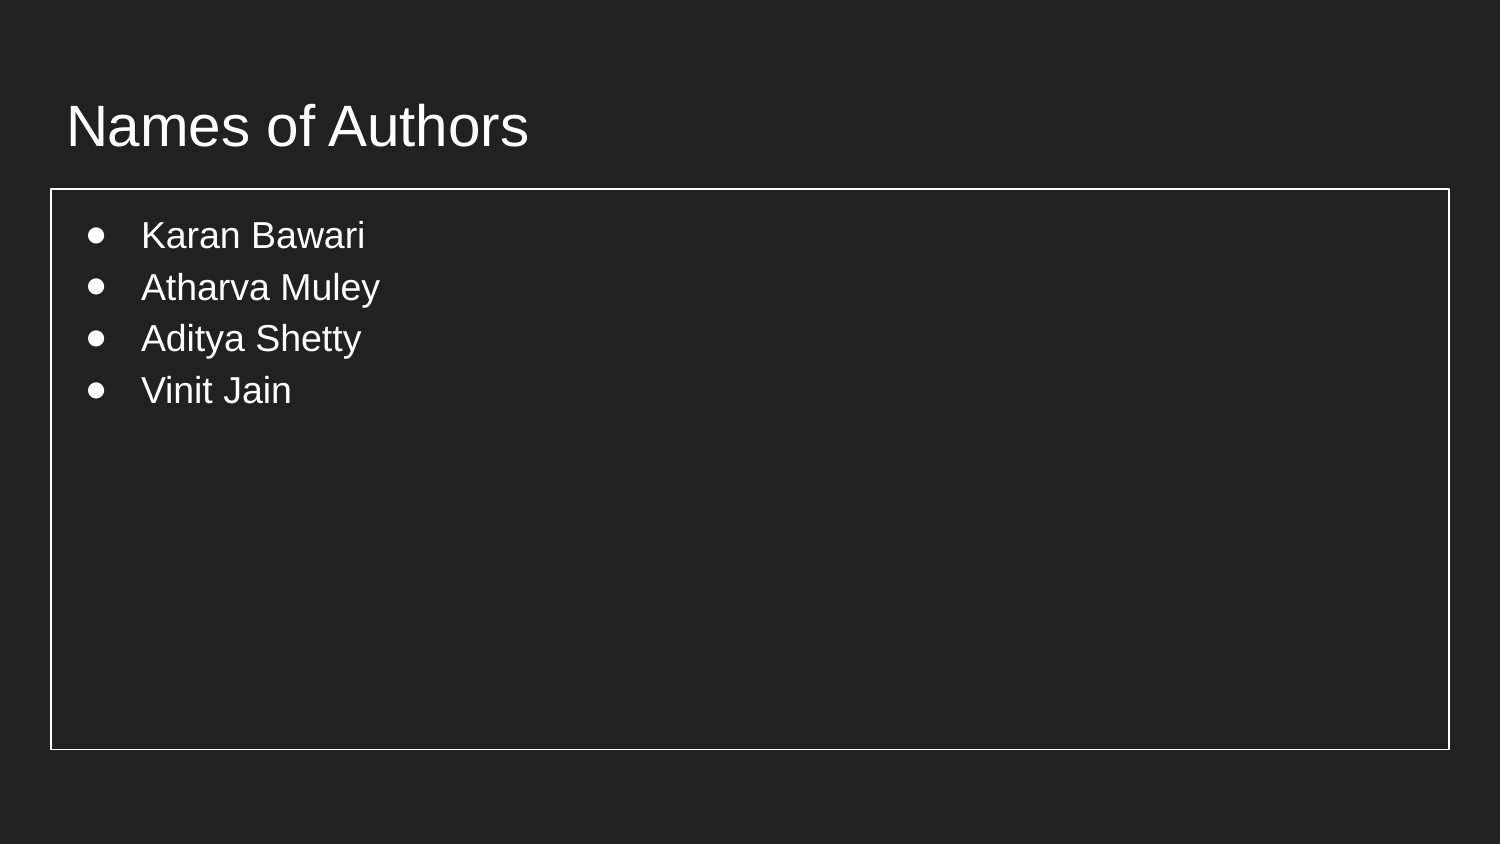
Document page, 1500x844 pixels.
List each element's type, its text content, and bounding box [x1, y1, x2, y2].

title Names of Authors [51, 72, 1449, 167]
list Karan Bawari Atharva Muley Aditya Shetty Vinit Jain [51, 189, 1449, 750]
